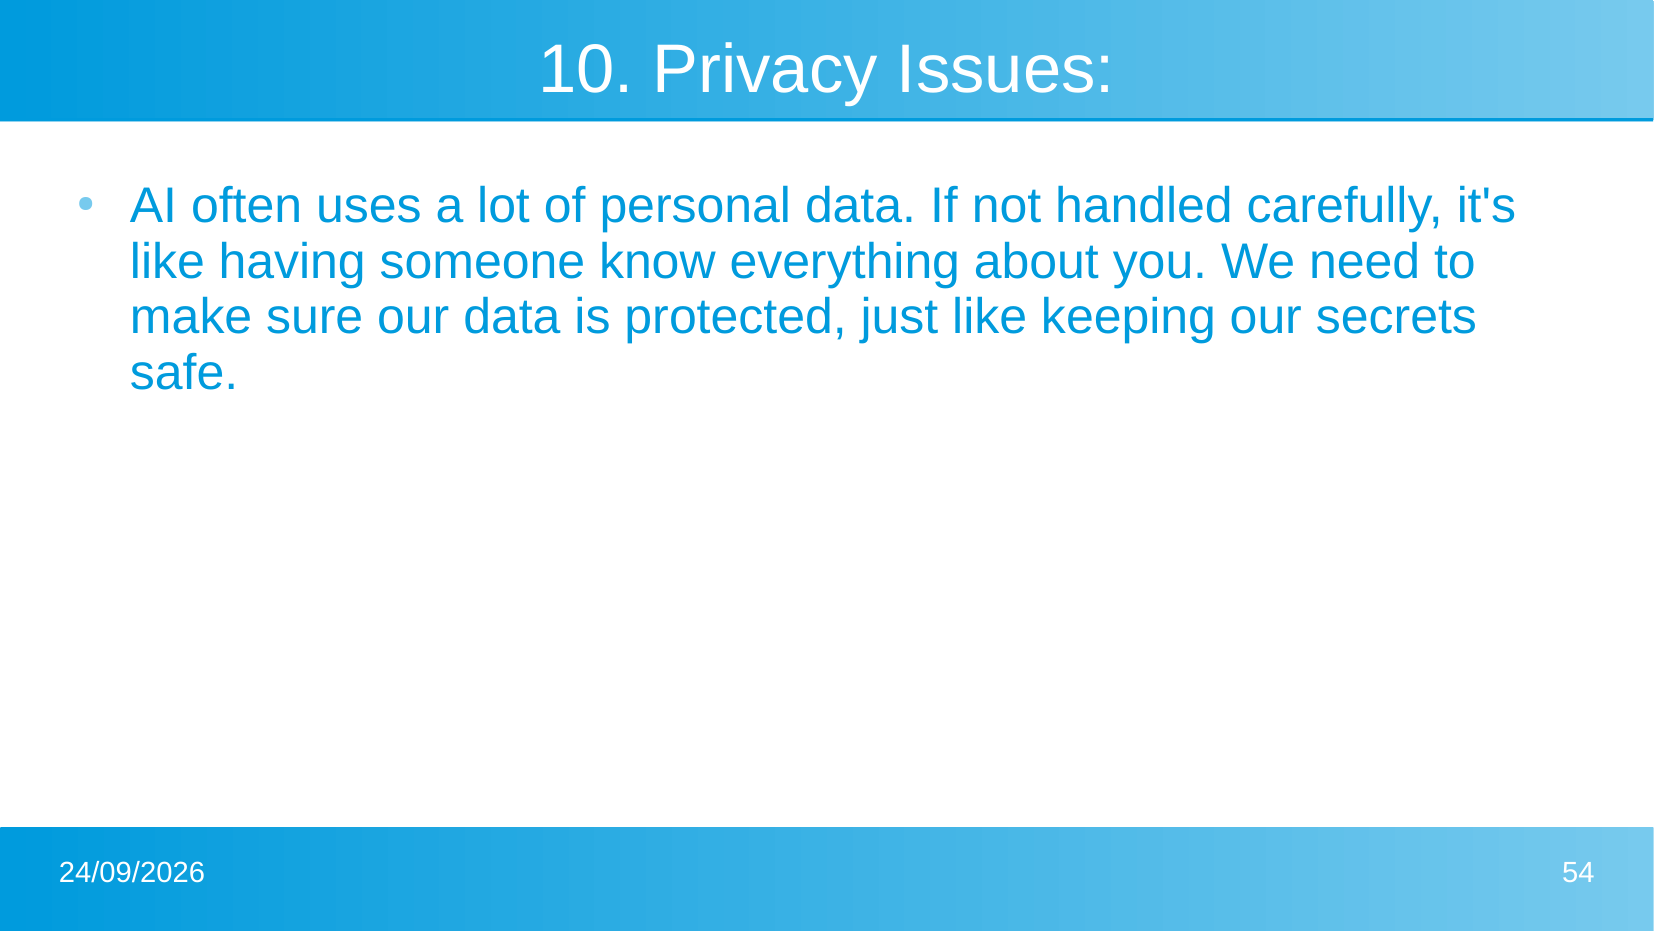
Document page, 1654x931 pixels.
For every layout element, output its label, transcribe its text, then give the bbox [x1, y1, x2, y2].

list AI often uses a lot of personal data. If not handled carefully, it's like having someone know everything about you. We need to make sure our data is protected, just like keeping our secrets safe. [59, 177, 1595, 768]
title 10. Privacy Issues: [59, 29, 1595, 108]
